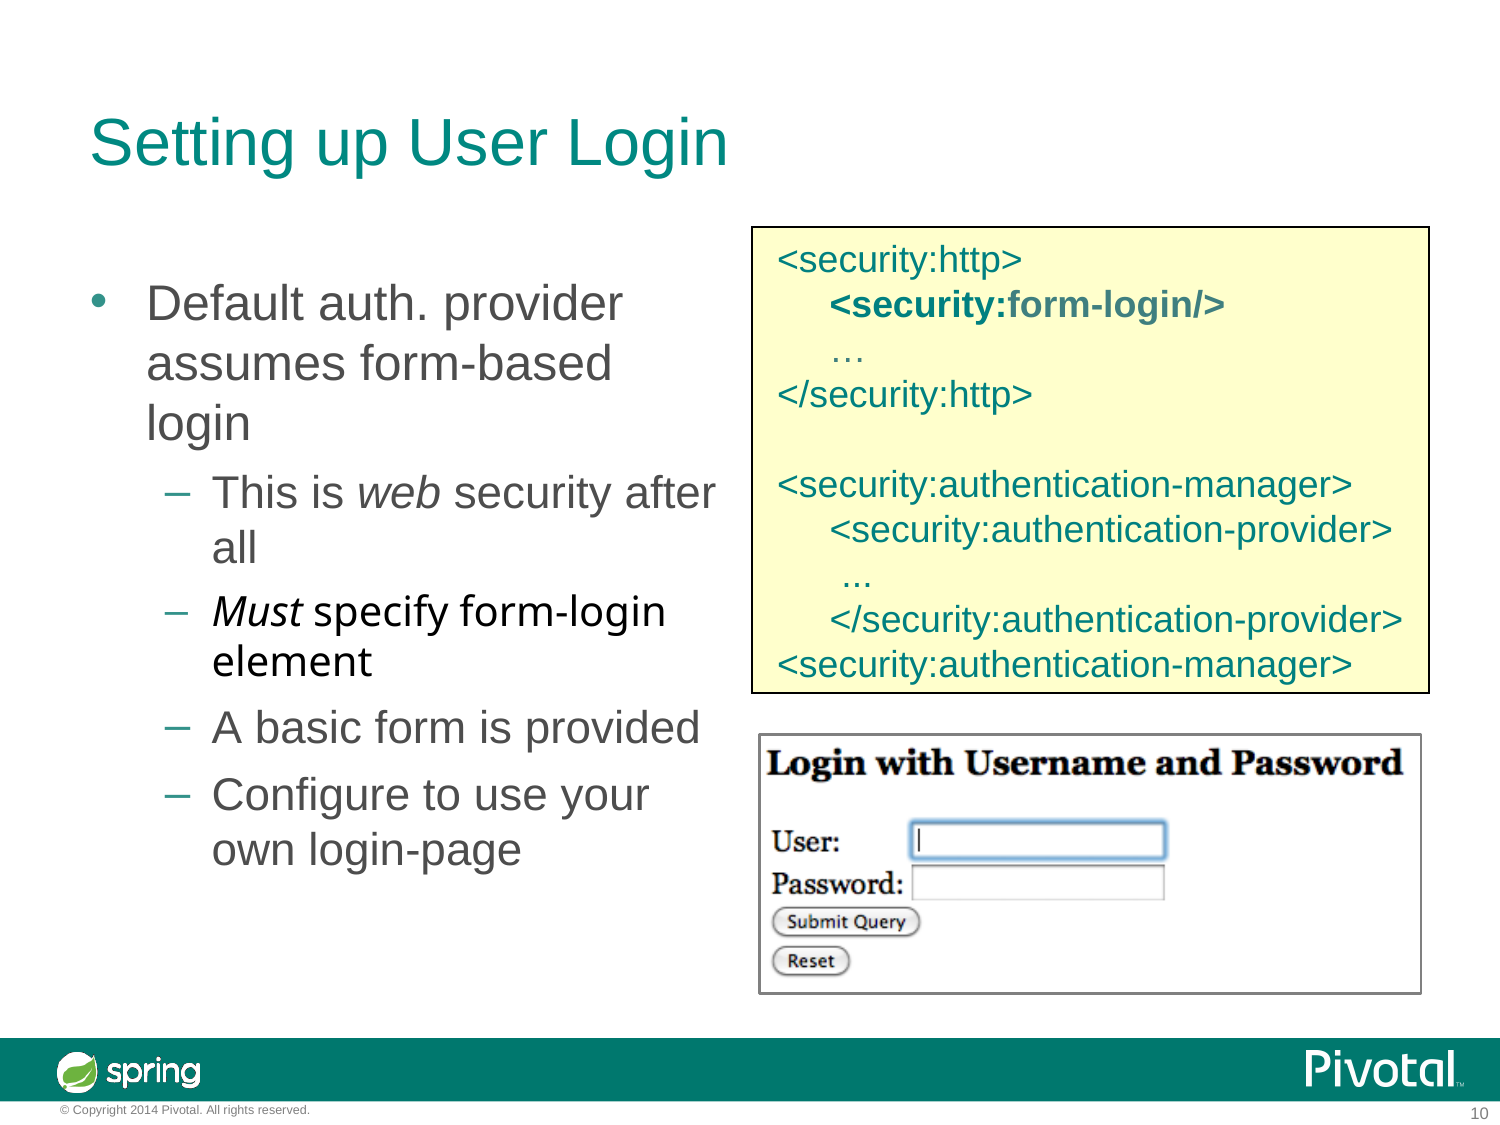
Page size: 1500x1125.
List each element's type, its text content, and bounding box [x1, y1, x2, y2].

picture [760, 736, 1420, 992]
picture [1306, 1050, 1464, 1087]
picture [32, 1041, 210, 1103]
title Setting up User Login [75, 45, 1426, 233]
list Default auth. provider assumes form-based login This is web security after all Must specify form-login element A basic form is provided Configure to use your own login-page [75, 262, 734, 1005]
text_box <security:http> <security:form-login/> … </security:http> <security:authentication-manager> <security:authentication-provider> ... </security:authentication-provider> <security:authentication-manager> [751, 227, 1430, 693]
